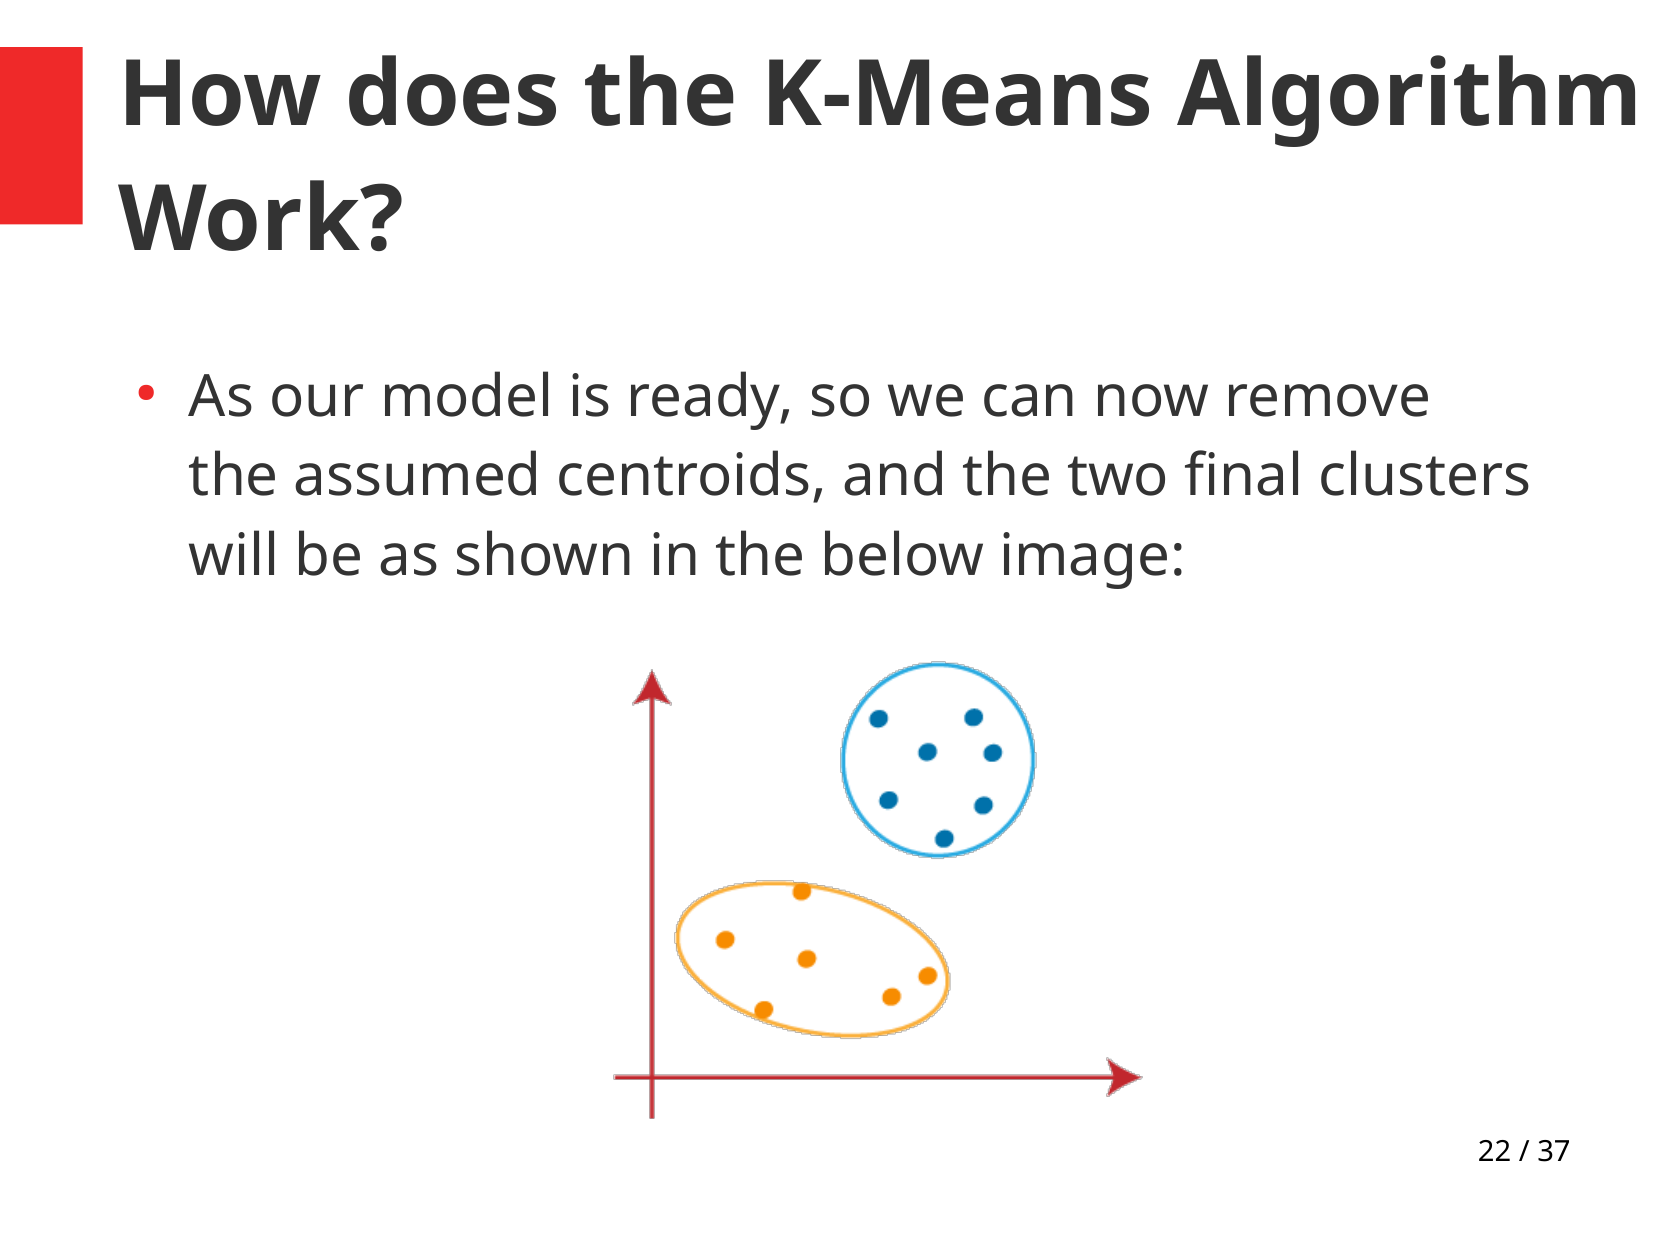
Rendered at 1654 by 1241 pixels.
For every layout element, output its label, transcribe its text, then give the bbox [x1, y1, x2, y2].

list As our model is ready, so we can now remove the assumed centroids, and the two final clusters will be as shown in the below image: [118, 354, 1536, 1074]
picture [556, 618, 1182, 1158]
title How does the K-Means Algorithm Work? [118, 28, 1654, 278]
